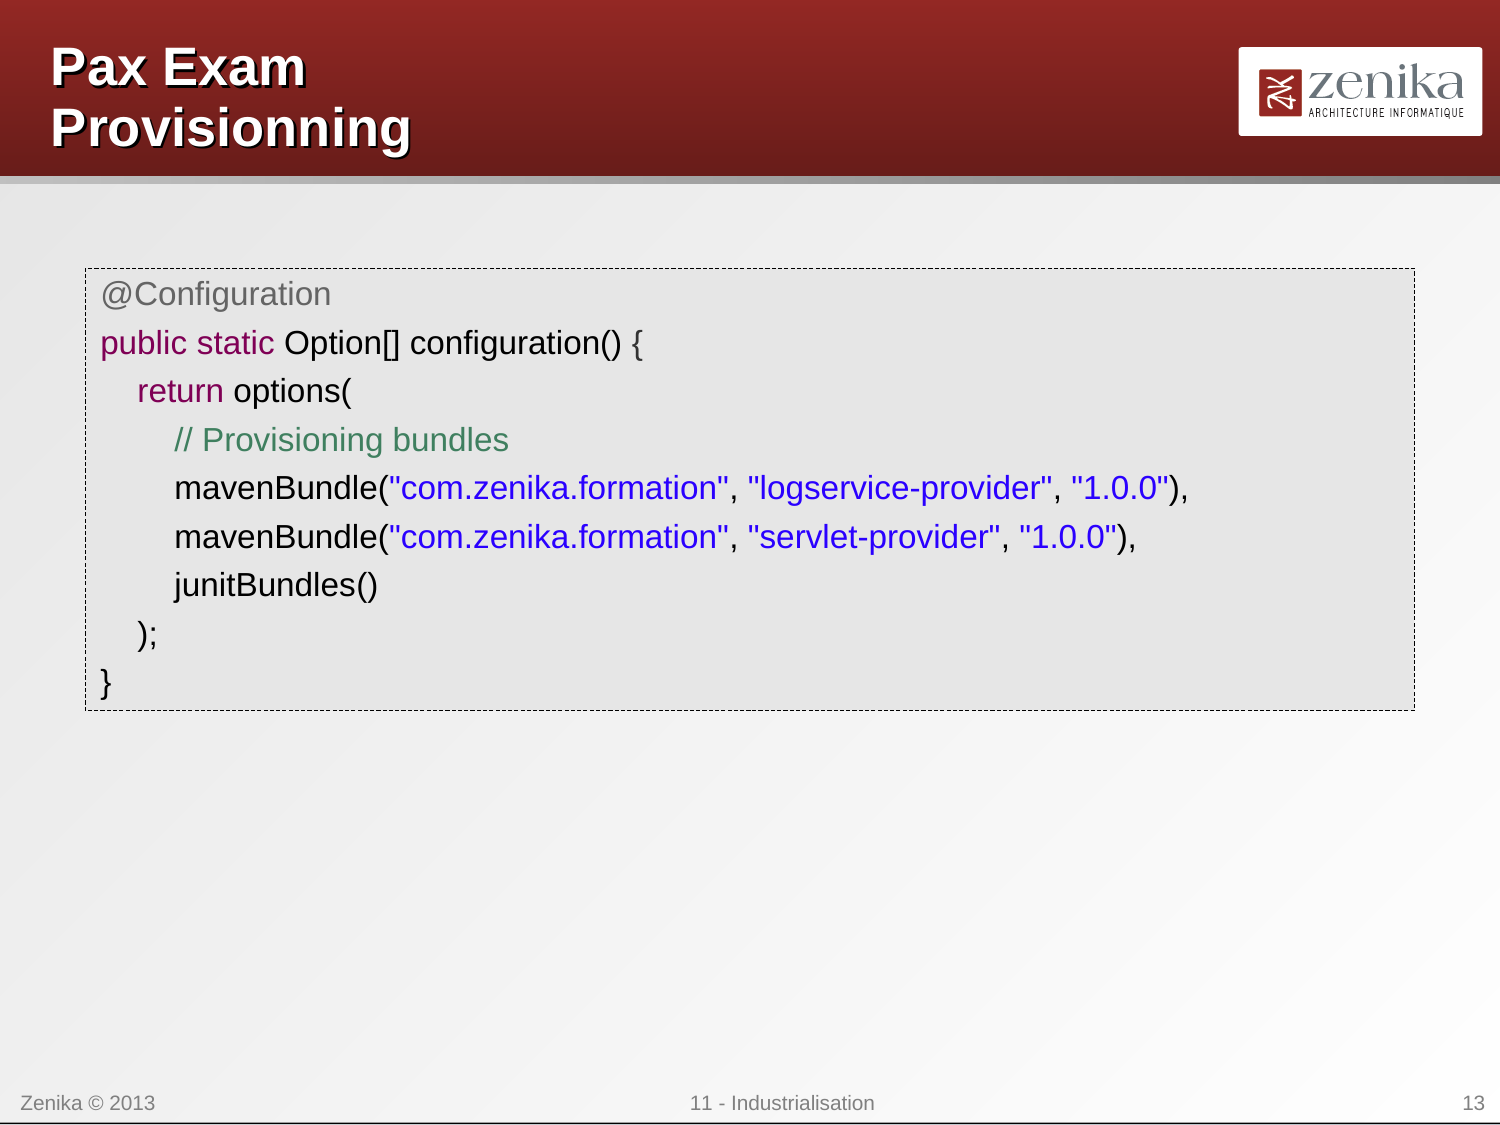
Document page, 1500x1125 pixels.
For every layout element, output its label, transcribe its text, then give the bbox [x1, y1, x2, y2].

title Pax Exam Provisionning [50, 15, 1206, 180]
list @Configuration public static Option[] configuration() { return options( // Provisioning bundles mavenBundle("com.zenika.formation", "logservice-provider", "1.0.0"), mavenBundle("com.zenika.formation", "servlet-provider", "1.0.0"), junitBundles() ); } [85, 268, 1415, 711]
picture [1257, 58, 1464, 125]
